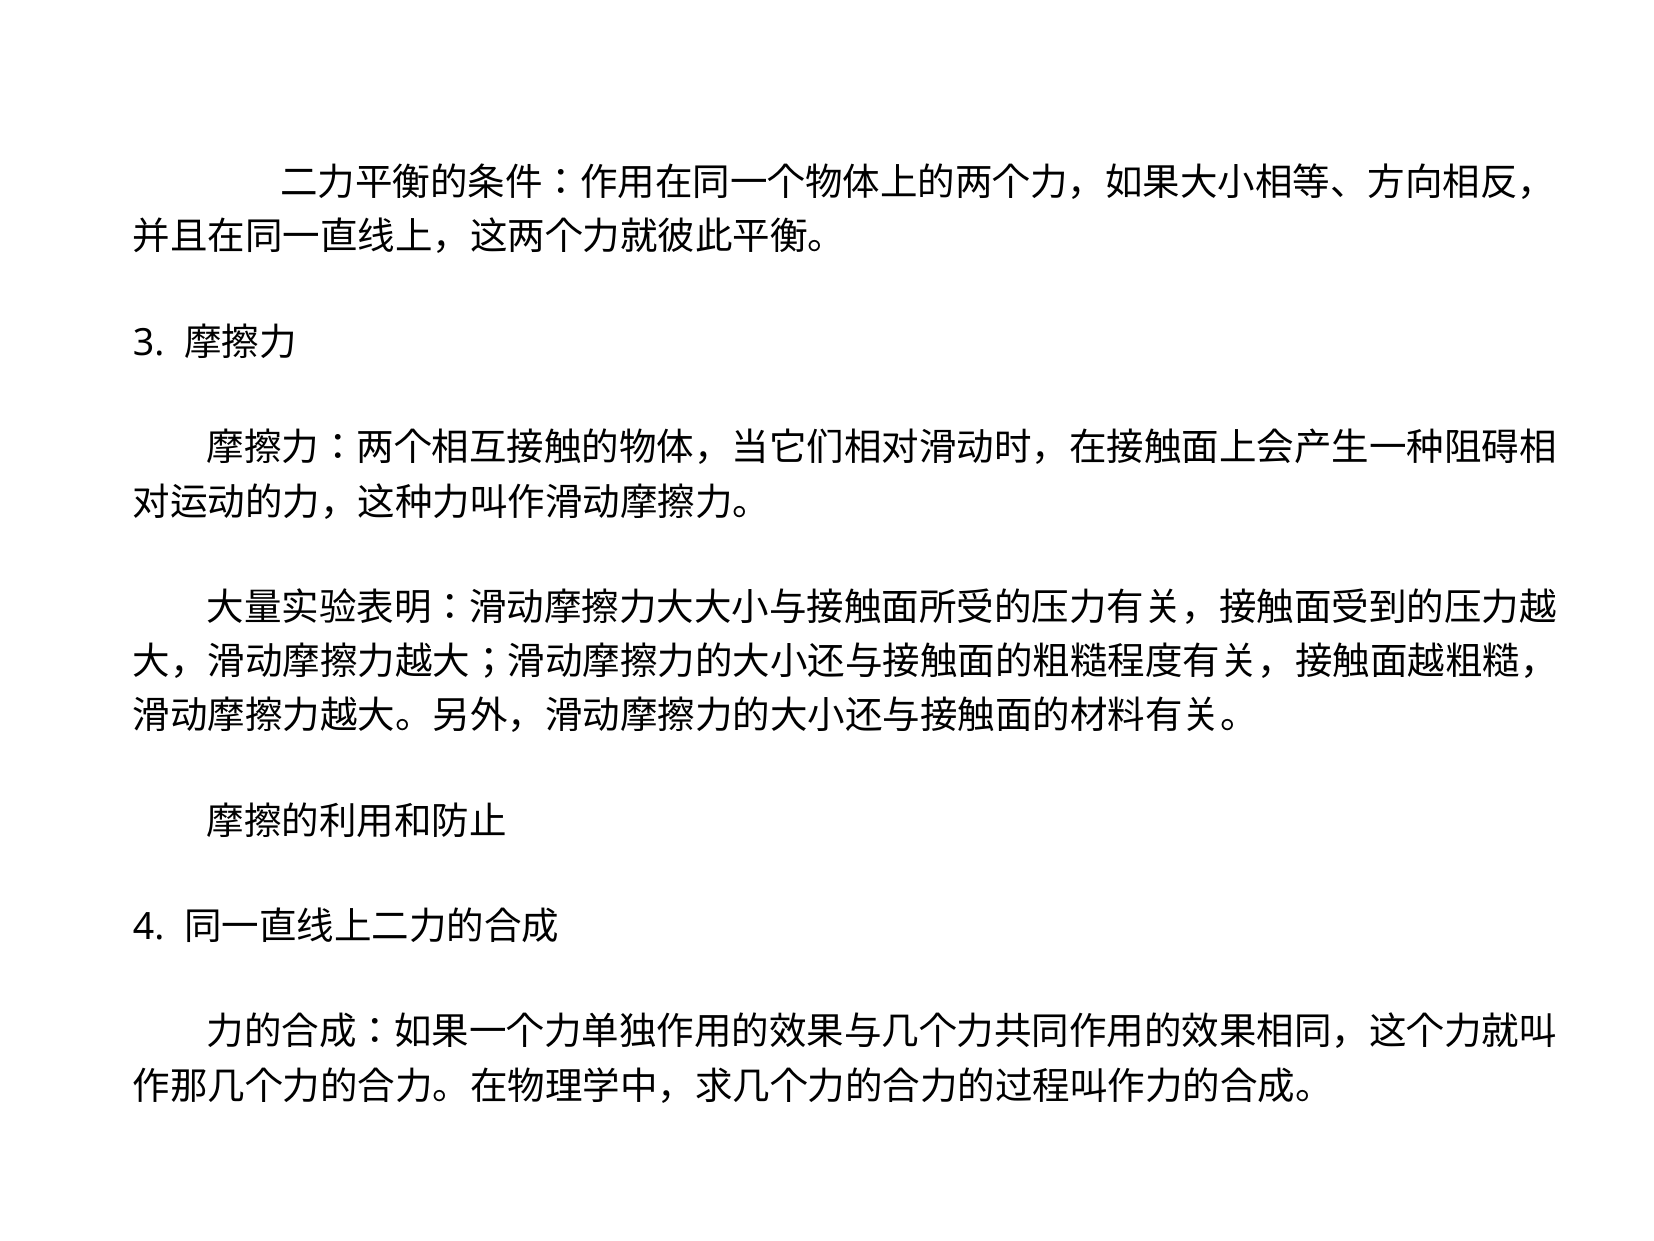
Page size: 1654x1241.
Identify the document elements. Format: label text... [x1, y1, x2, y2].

text_box 二力平衡的条件：作用在同一个物体上的两个力，如果大小相等、方向相反，并且在同一直线上，这两个力就彼此平衡。 3. 摩擦力 摩擦力：两个相互接触的物体，当它们相对滑动时，在接触面上会产生一种阻碍相对运动的力，这种力叫作滑动摩擦力。 大量实验表明：滑动摩擦力大大小与接触面所受的压力有关，接触面受到的压力越大，滑动摩擦力越大；滑动摩擦力的大小还与接触面的粗糙程度有关，接触面越粗糙，滑动摩擦力越大。另外，滑动摩擦力的大小还与接触面的材料有关。 摩擦的利用和防止 4. 同一直线上二力的合成 力的合成：如果一个力单独作用的效果与几个力共同作用的效果相同，这个力就叫作那几个力的合力。在物理学中，求几个力的合力的过程叫作力的合成。 [118, 144, 1595, 1130]
